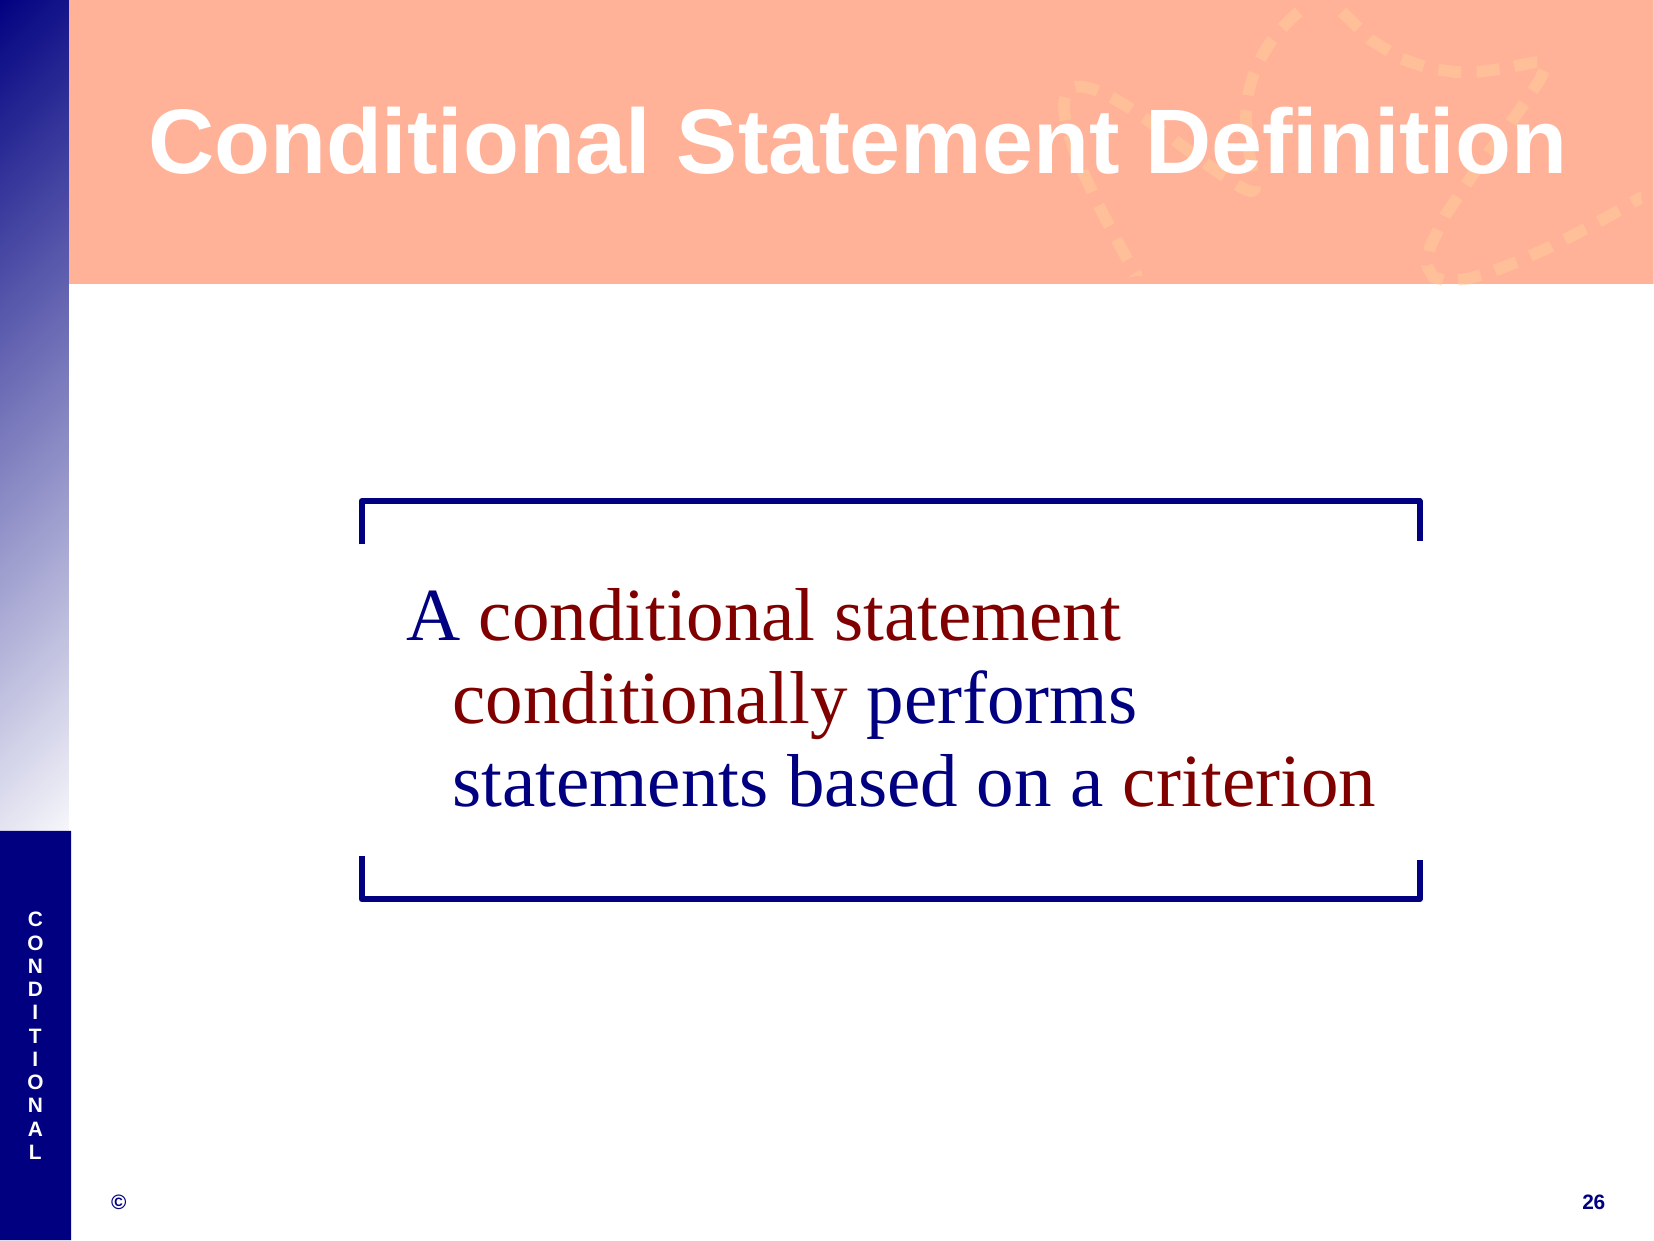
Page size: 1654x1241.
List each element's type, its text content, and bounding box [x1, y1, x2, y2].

text_box C O N D I T I O N A L [0, 830, 71, 1241]
text_box A conditional statement conditionally performs statements based on a criterion [380, 472, 1401, 925]
title Conditional Statement Definition [101, 37, 1617, 246]
